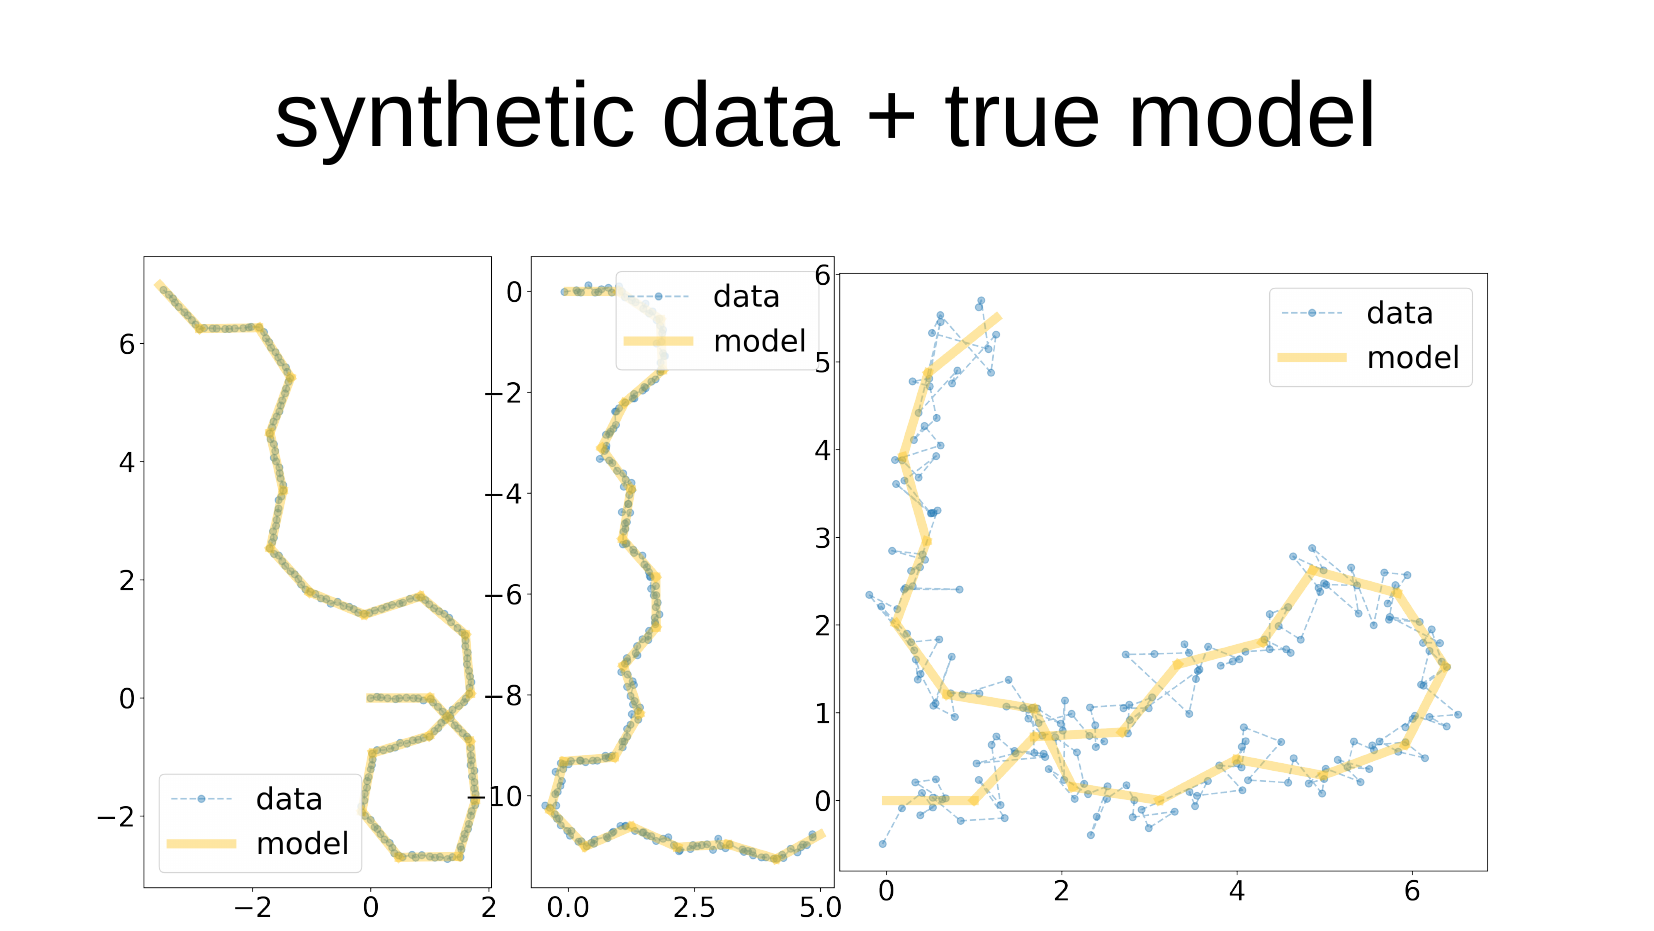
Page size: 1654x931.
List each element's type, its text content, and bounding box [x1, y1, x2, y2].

title synthetic data + true model [82, 37, 1571, 156]
picture [0, 156, 1571, 931]
